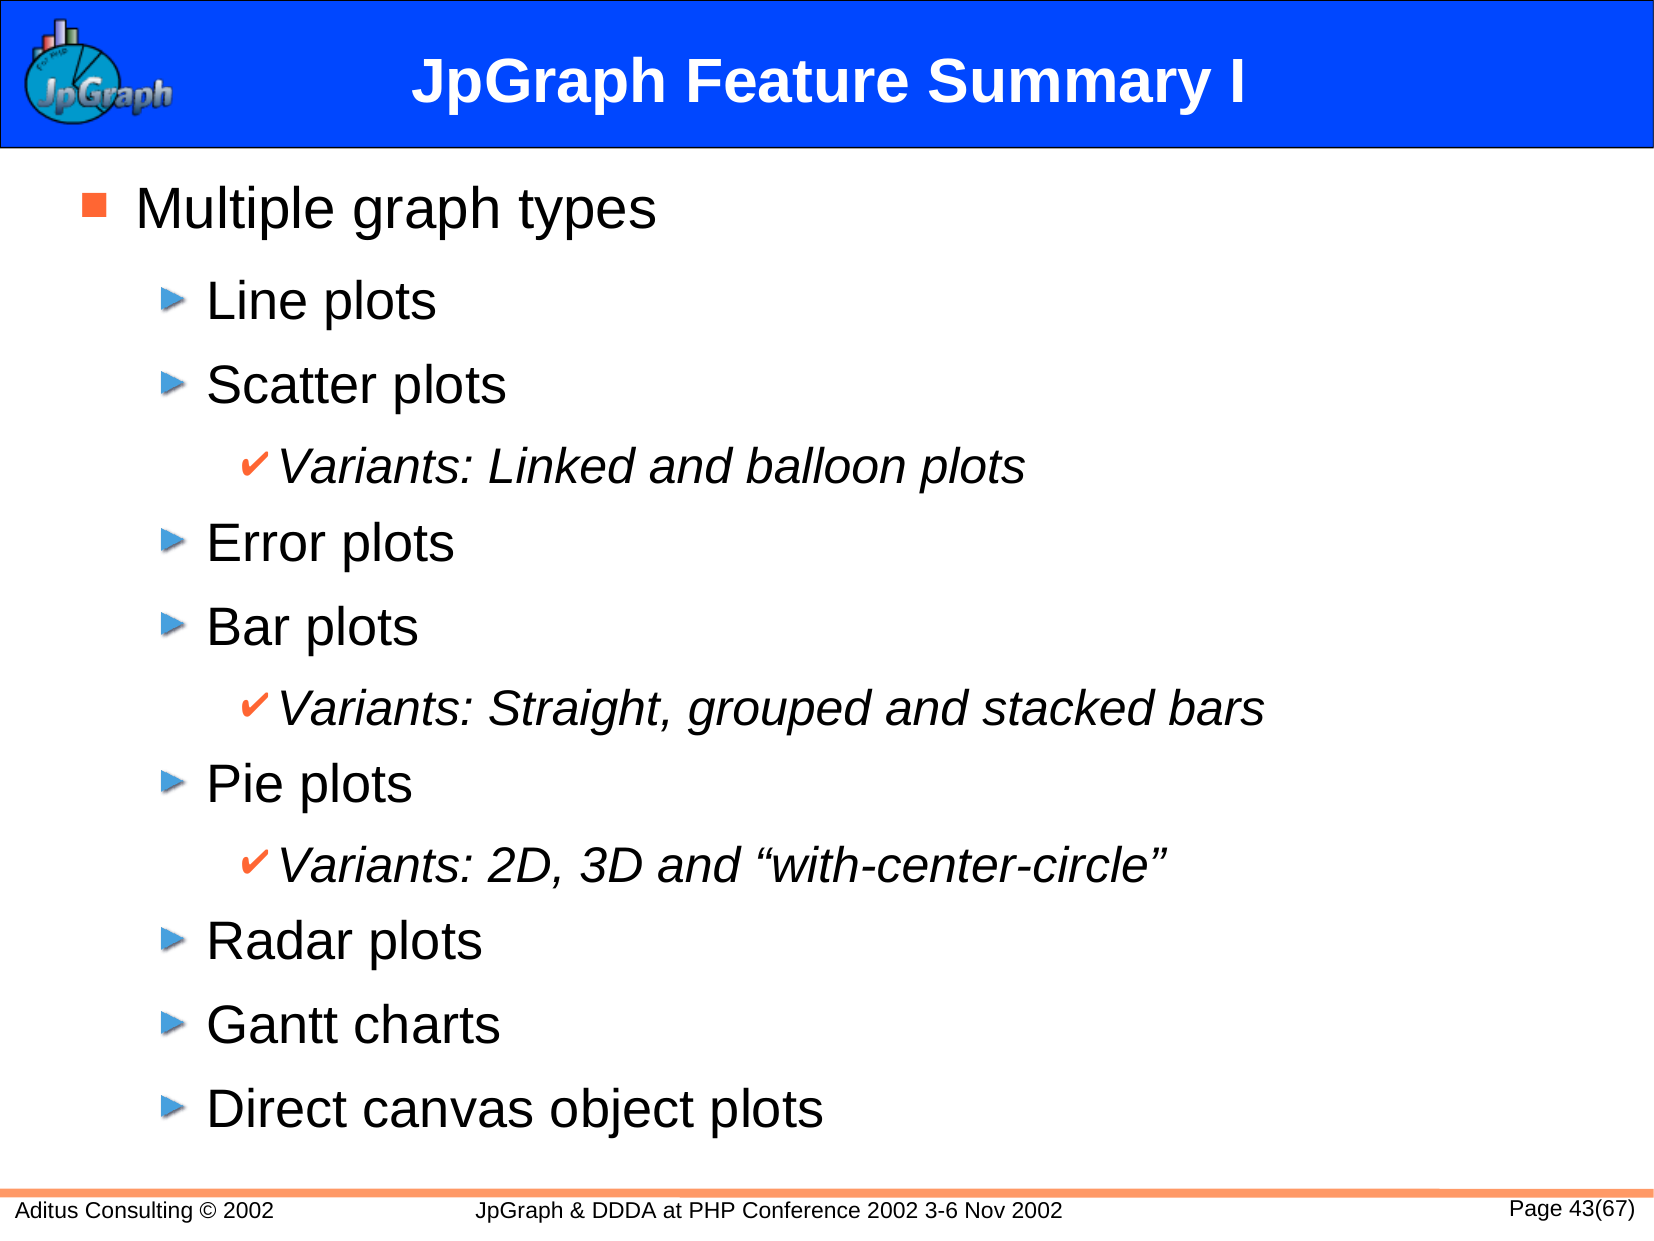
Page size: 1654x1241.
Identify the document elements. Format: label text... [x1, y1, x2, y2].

picture [20, 17, 123, 128]
list Multiple graph types Line plots Scatter plots Variants: Linked and balloon plots Error plots Bar plots Variants: Straight, grouped and stacked bars Pie plots Variants: 2D, 3D and “with-center-circle” Radar plots Gantt charts Direct canvas object plots [64, 177, 1580, 1143]
title JpGraph Feature Summary I [123, 0, 1536, 163]
